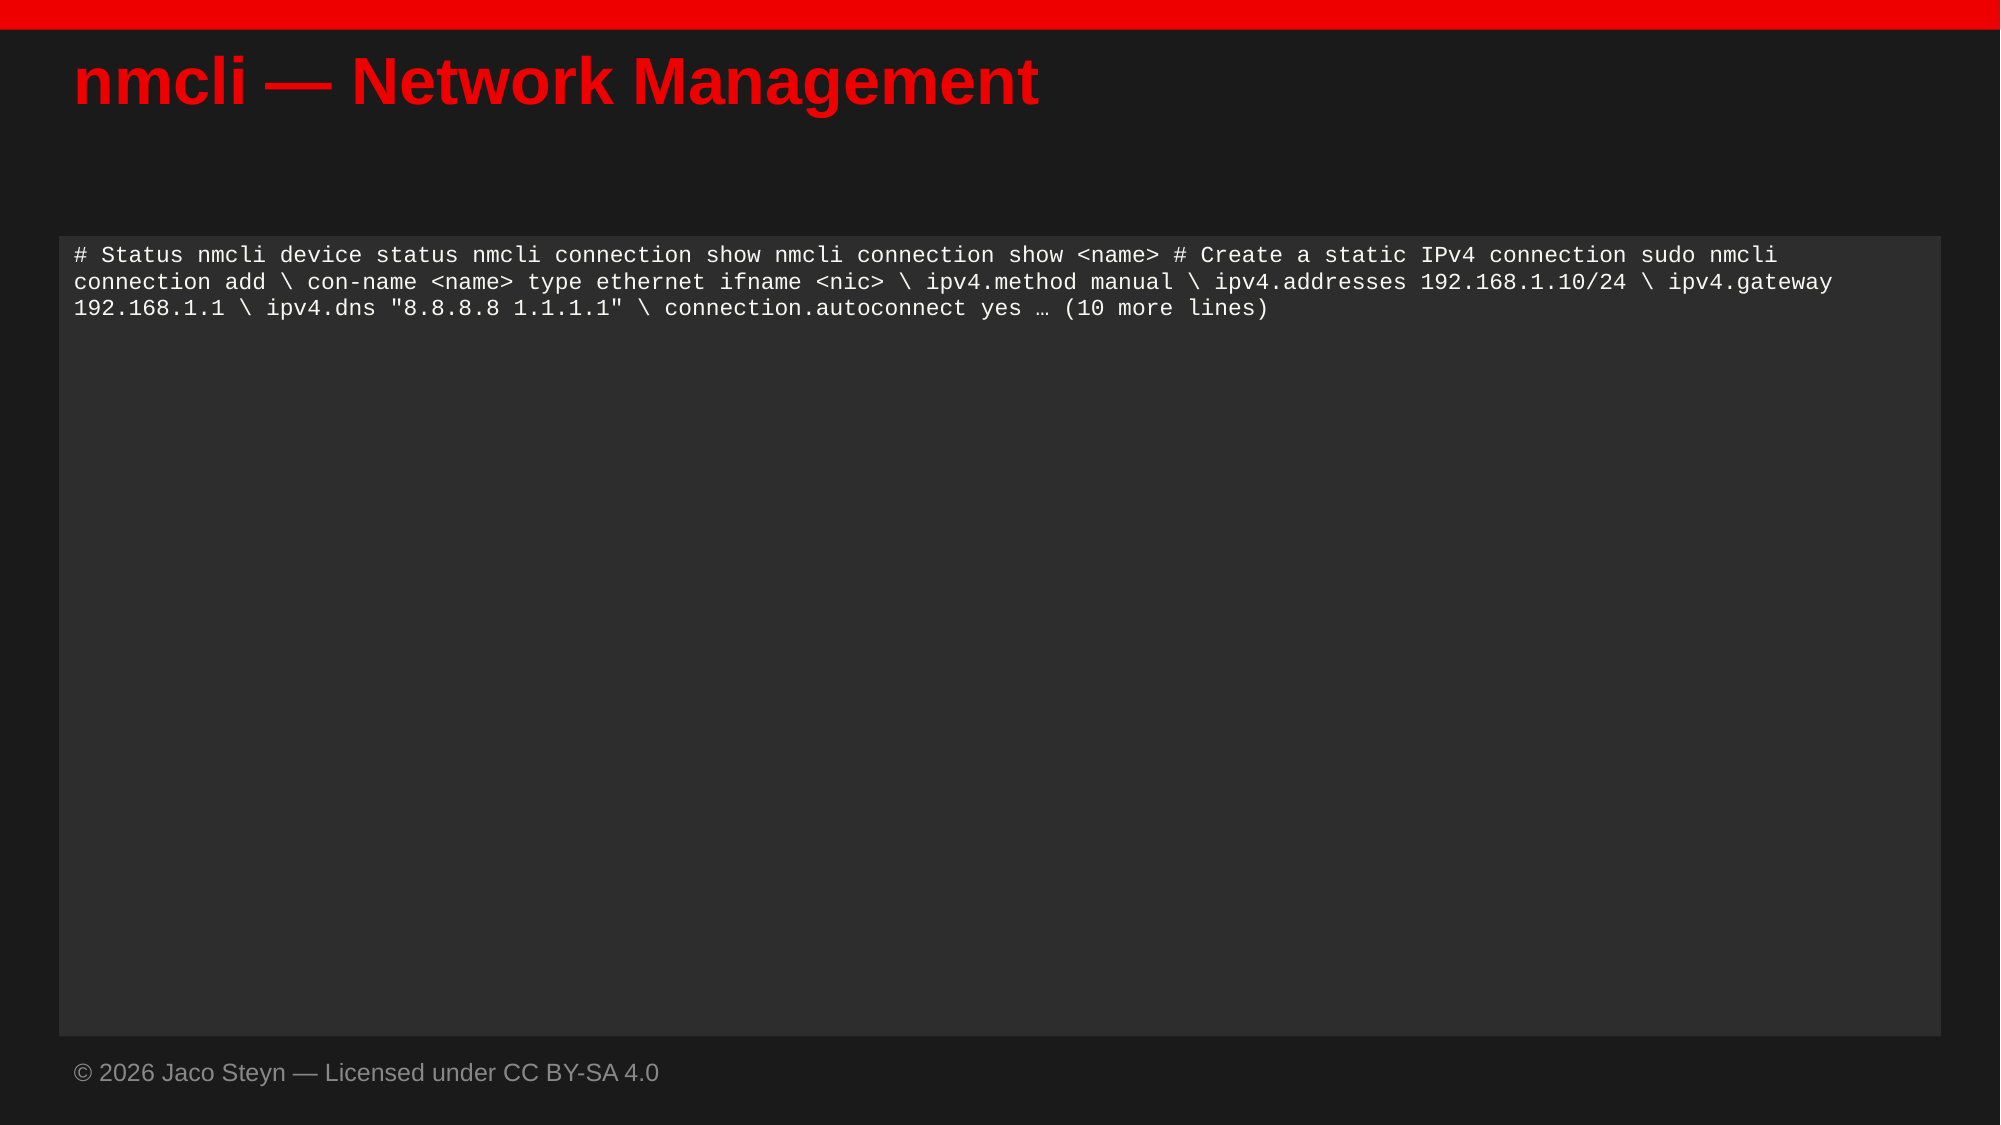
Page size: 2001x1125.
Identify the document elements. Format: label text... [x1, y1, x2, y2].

text_box nmcli — Network Management [59, 36, 1942, 208]
text_box © 2026 Jaco Steyn — Licensed under CC BY-SA 4.0 [59, 1051, 1942, 1093]
text_box # Status nmcli device status nmcli connection show nmcli connection show <name> # Create a static IPv4 connection sudo nmcli connection add \ con-name <name> type ethernet ifname <nic> \ ipv4.method manual \ ipv4.addresses 192.168.1.10/24 \ ipv4.gateway 192.168.1.1 \ ipv4.dns "8.8.8.8 1.1.1.1" \ connection.autoconnect yes … (10 more lines) [59, 236, 1942, 1037]
text_box [0, 0, 2001, 30]
